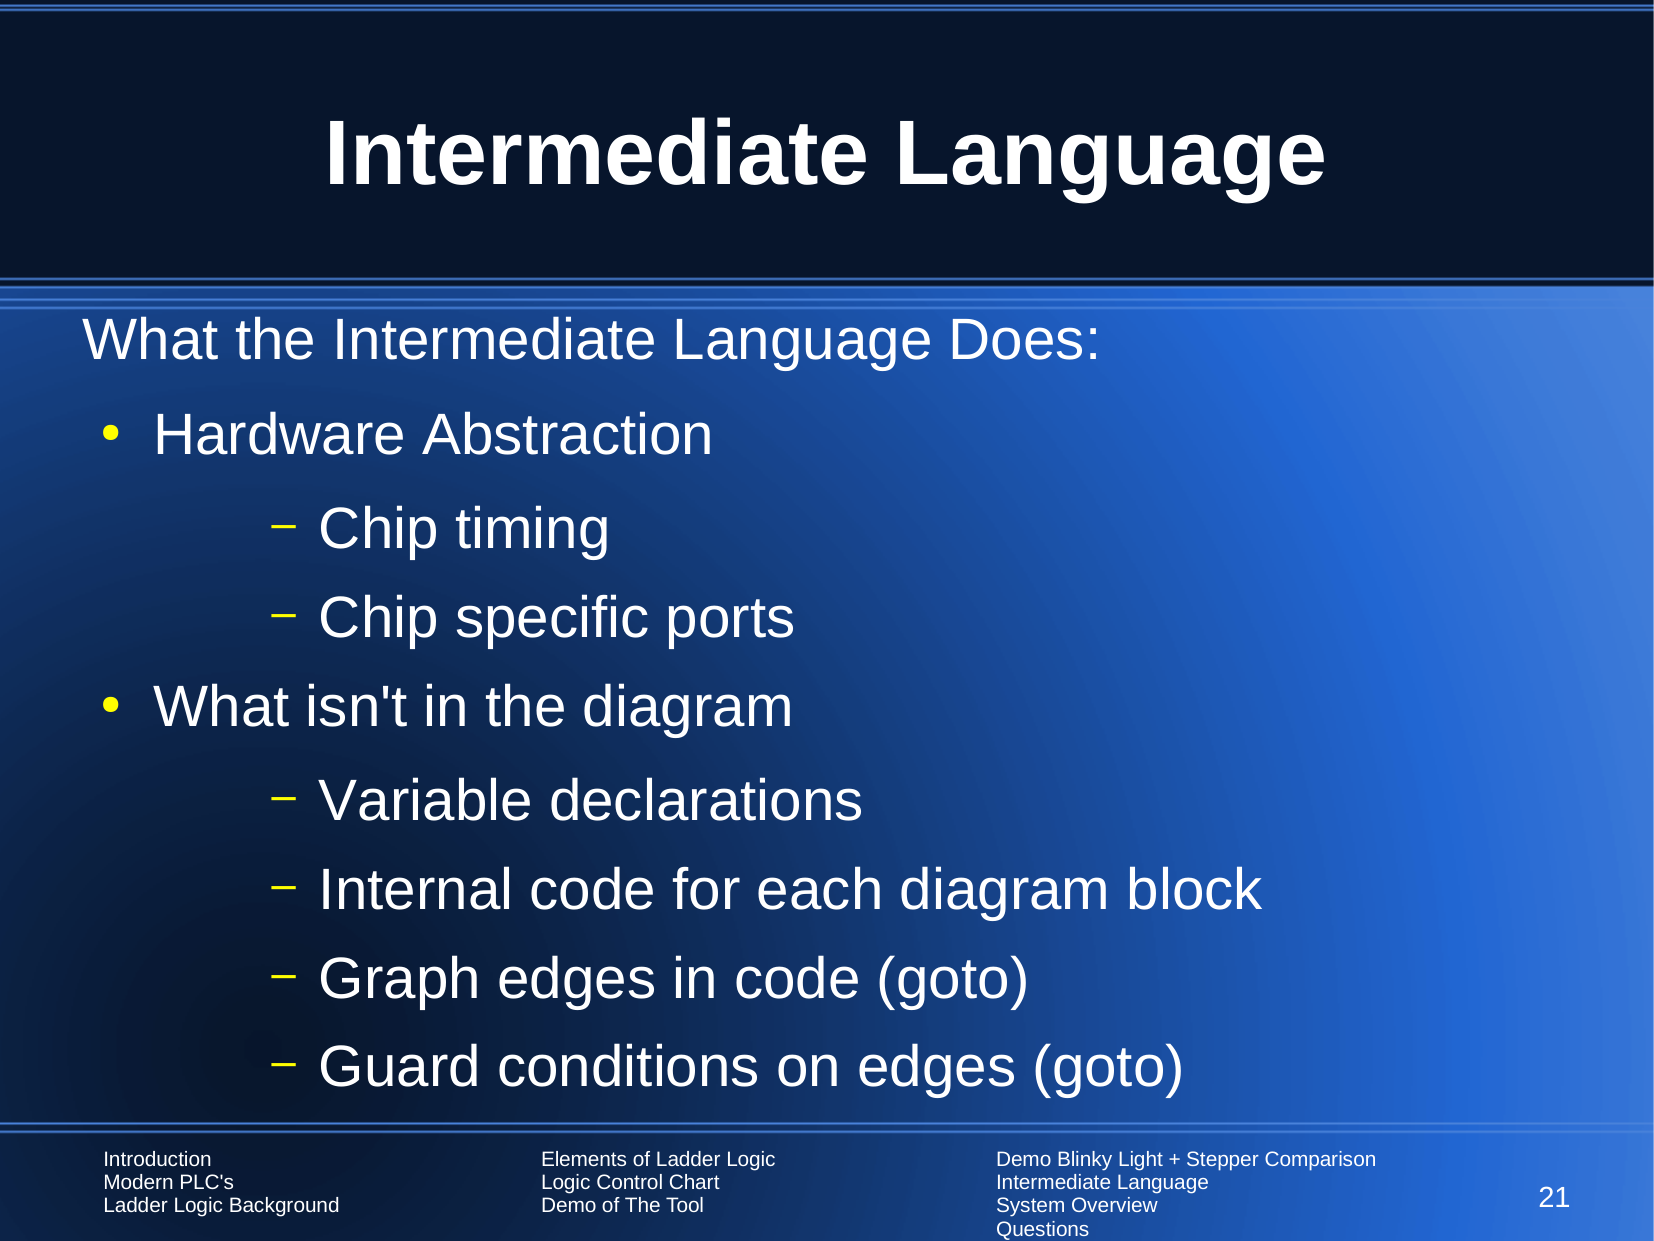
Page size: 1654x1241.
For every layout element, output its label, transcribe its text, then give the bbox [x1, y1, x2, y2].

title Intermediate Language [82, 56, 1571, 250]
picture [0, 0, 1654, 1241]
list What the Intermediate Language Does: Hardware Abstraction Chip timing Chip specific ports What isn't in the diagram Variable declarations Internal code for each diagram block Graph edges in code (goto) Guard conditions on edges (goto) [82, 307, 1571, 1111]
